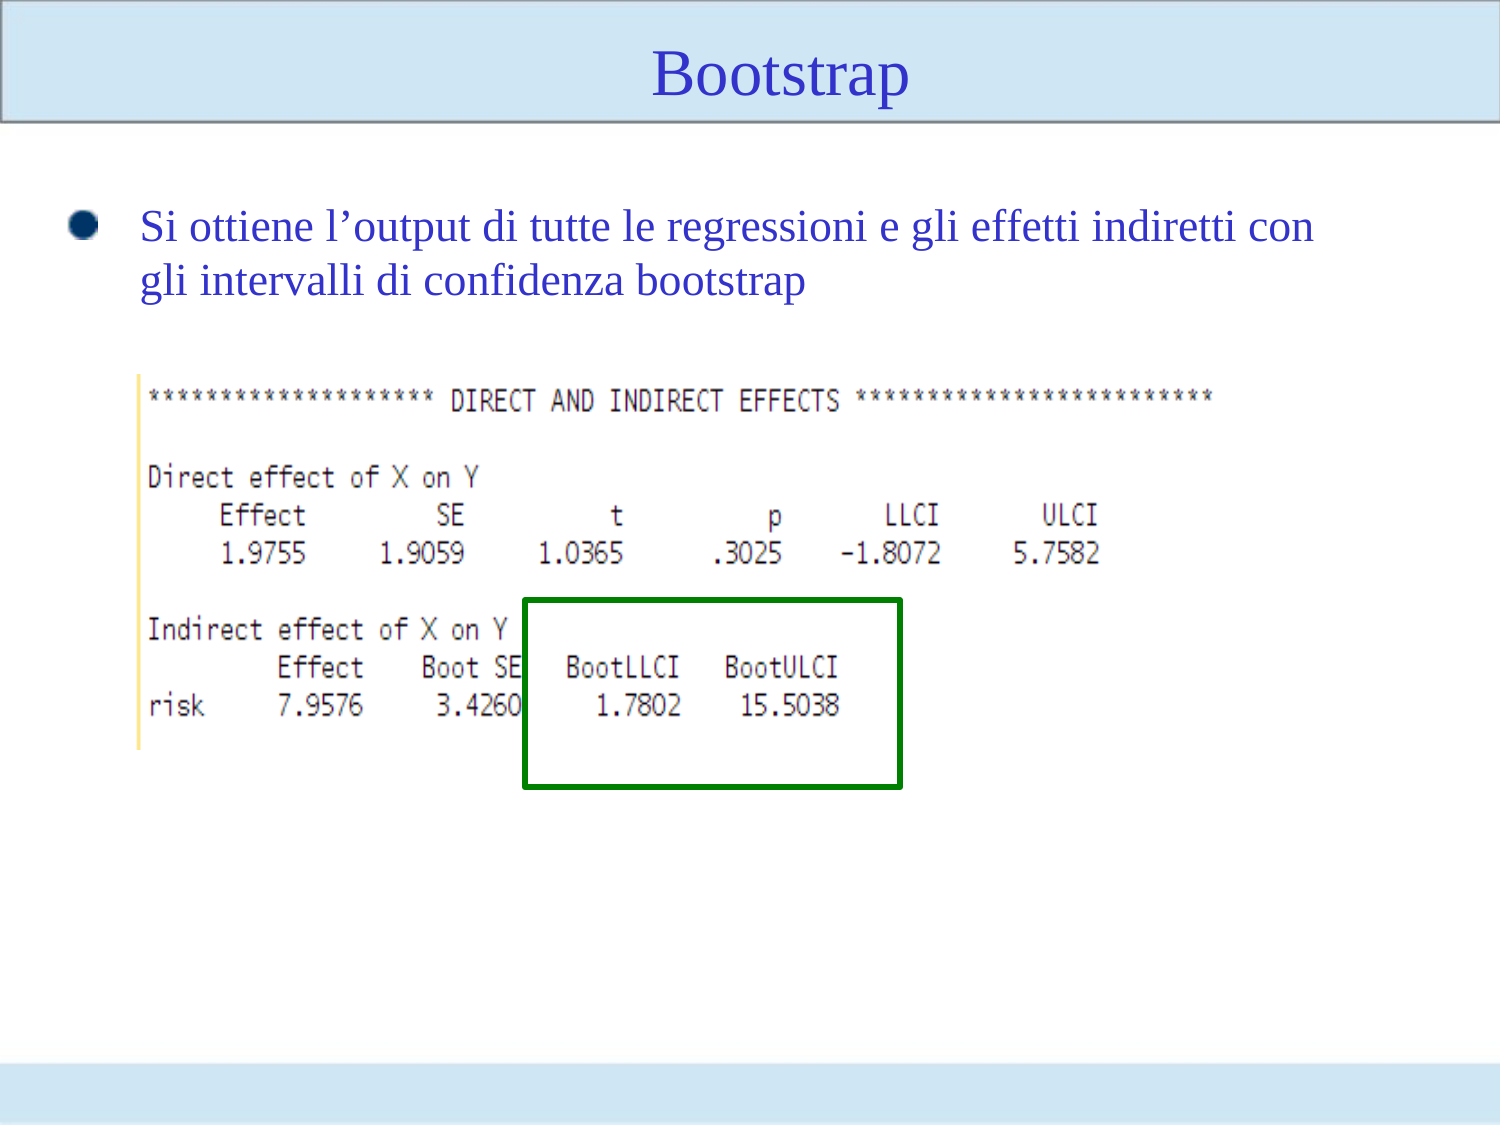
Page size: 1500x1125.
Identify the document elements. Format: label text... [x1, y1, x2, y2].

text_box Si ottiene l’output di tutte le regressioni e gli effetti indiretti con gli intervalli di confidenza bootstrap [49, 187, 1388, 313]
picture [0, 0, 1500, 1125]
title Bootstrap [249, 21, 1313, 117]
